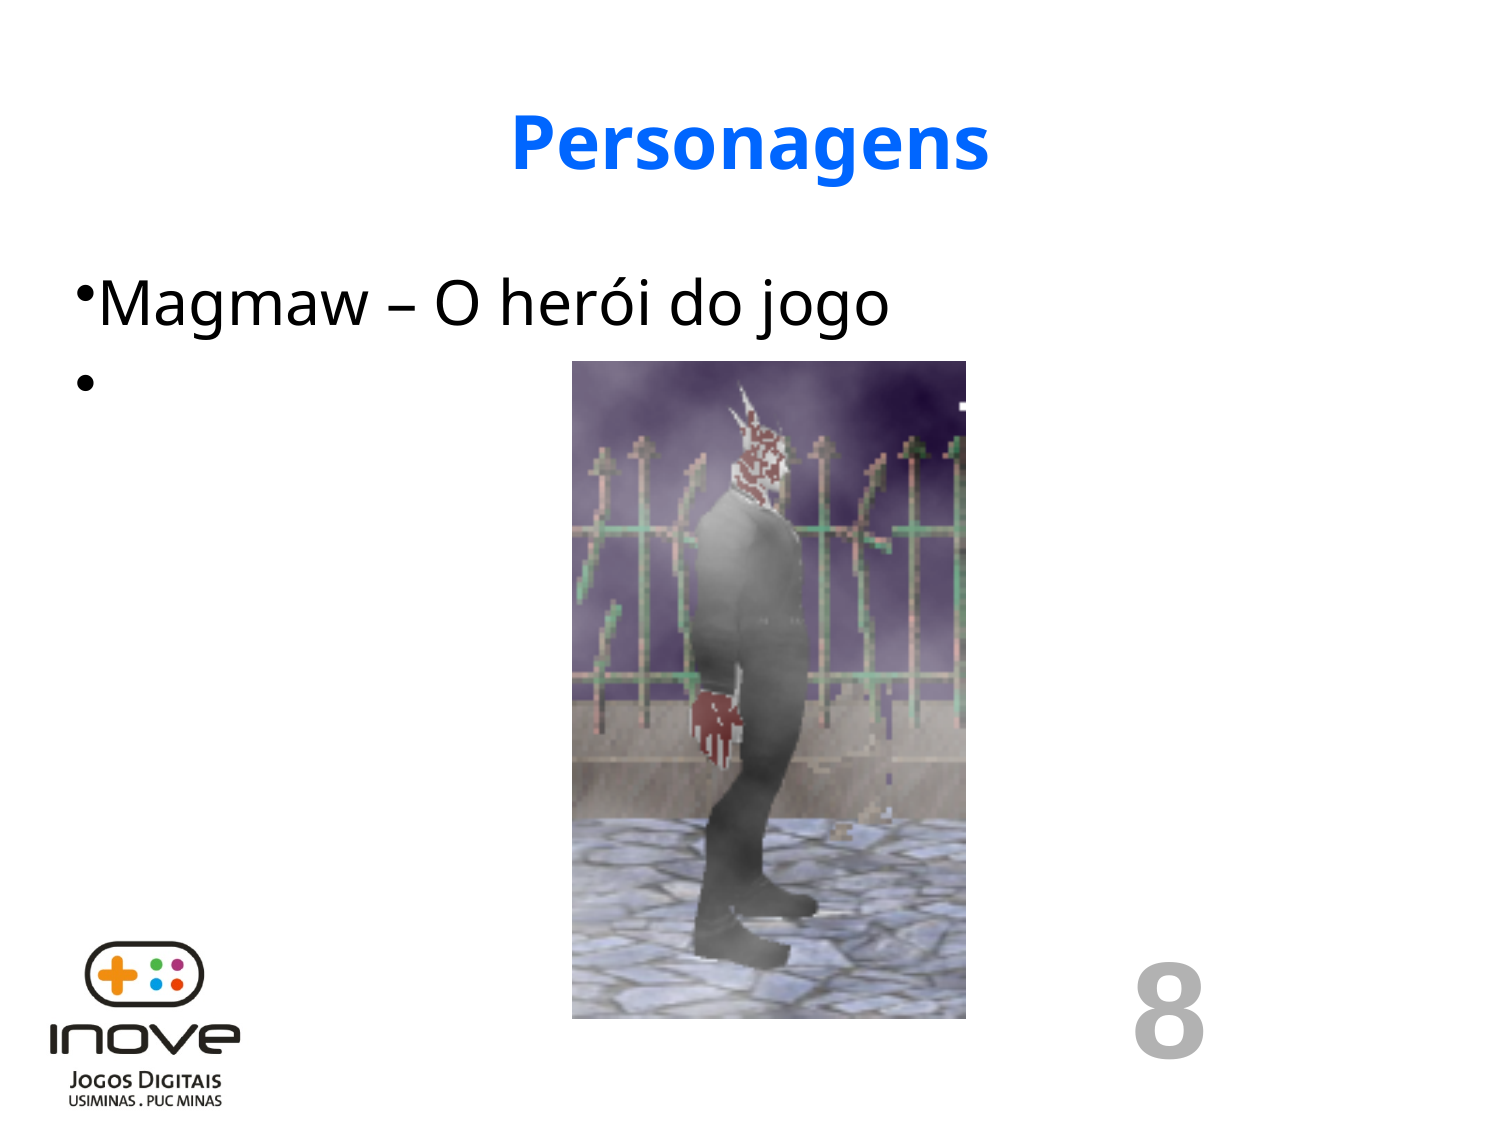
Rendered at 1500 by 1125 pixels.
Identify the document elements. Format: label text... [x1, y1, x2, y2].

title Personagens [75, 41, 1426, 237]
picture [572, 361, 966, 1019]
list Magmaw – O herói do jogo [75, 262, 1426, 1006]
